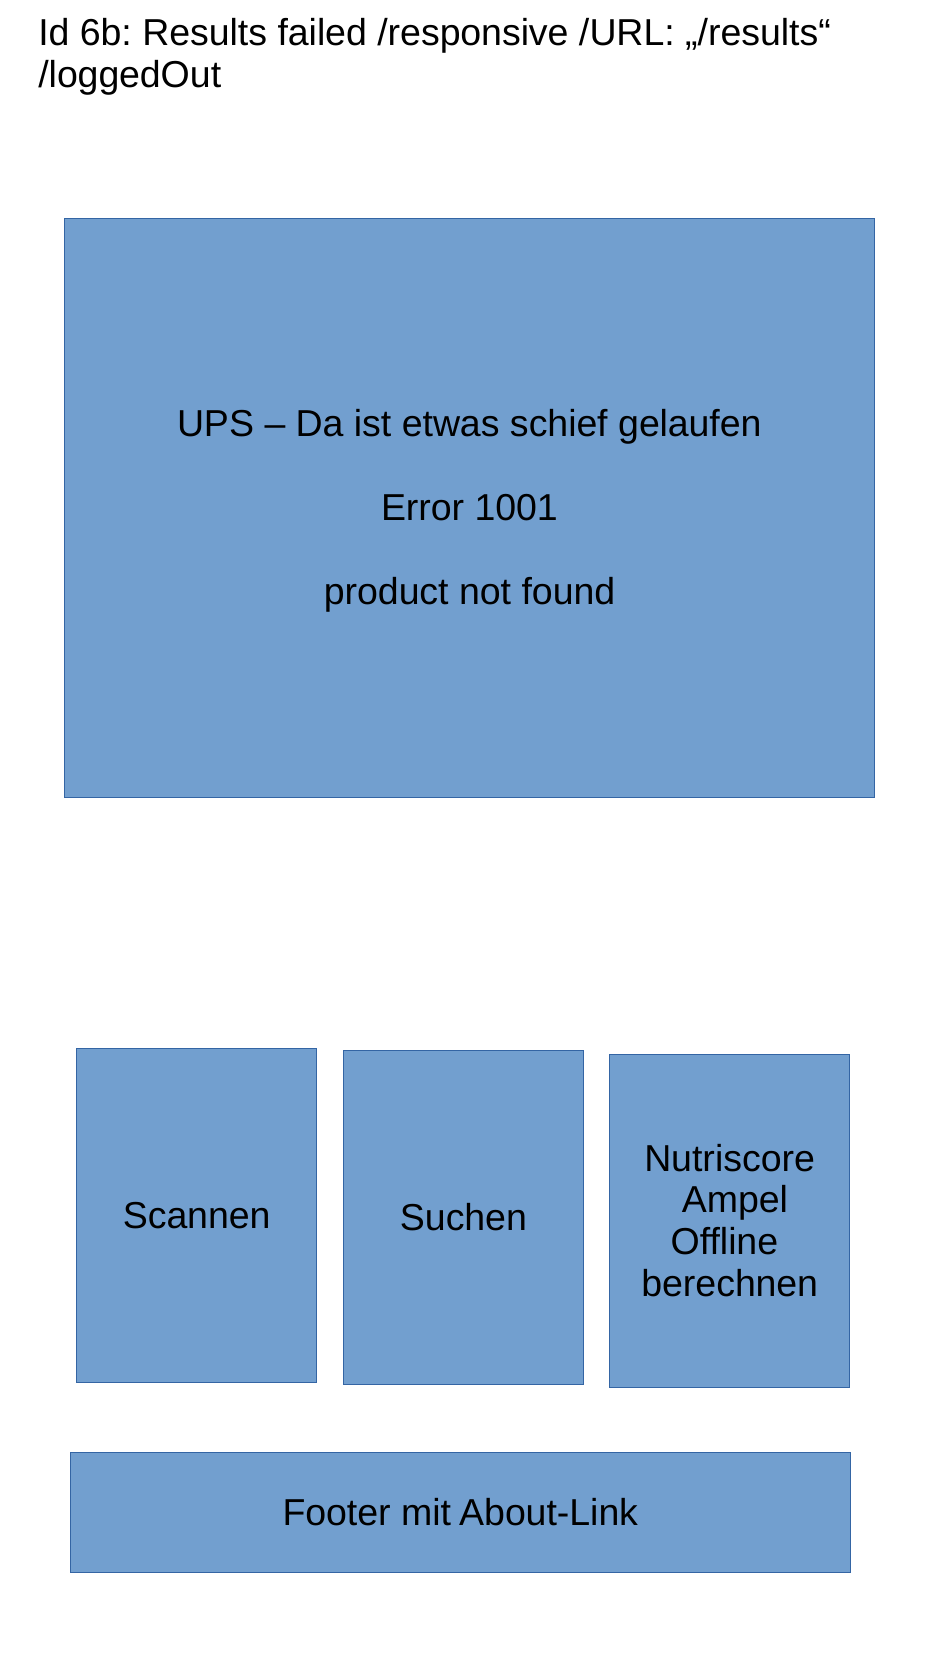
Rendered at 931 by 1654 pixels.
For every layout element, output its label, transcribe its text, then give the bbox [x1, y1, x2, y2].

text_box Suchen [343, 1050, 584, 1385]
text_box Scannen [76, 1048, 317, 1383]
text_box Footer mit About-Link [70, 1452, 851, 1573]
text_box UPS – Da ist etwas schief gelaufen Error 1001 product not found [64, 218, 875, 798]
text_box Id 6b: Results failed /responsive /URL: „/results“ /loggedOut [23, 3, 931, 187]
text_box Nutriscore Ampel Offline berechnen [609, 1054, 850, 1388]
